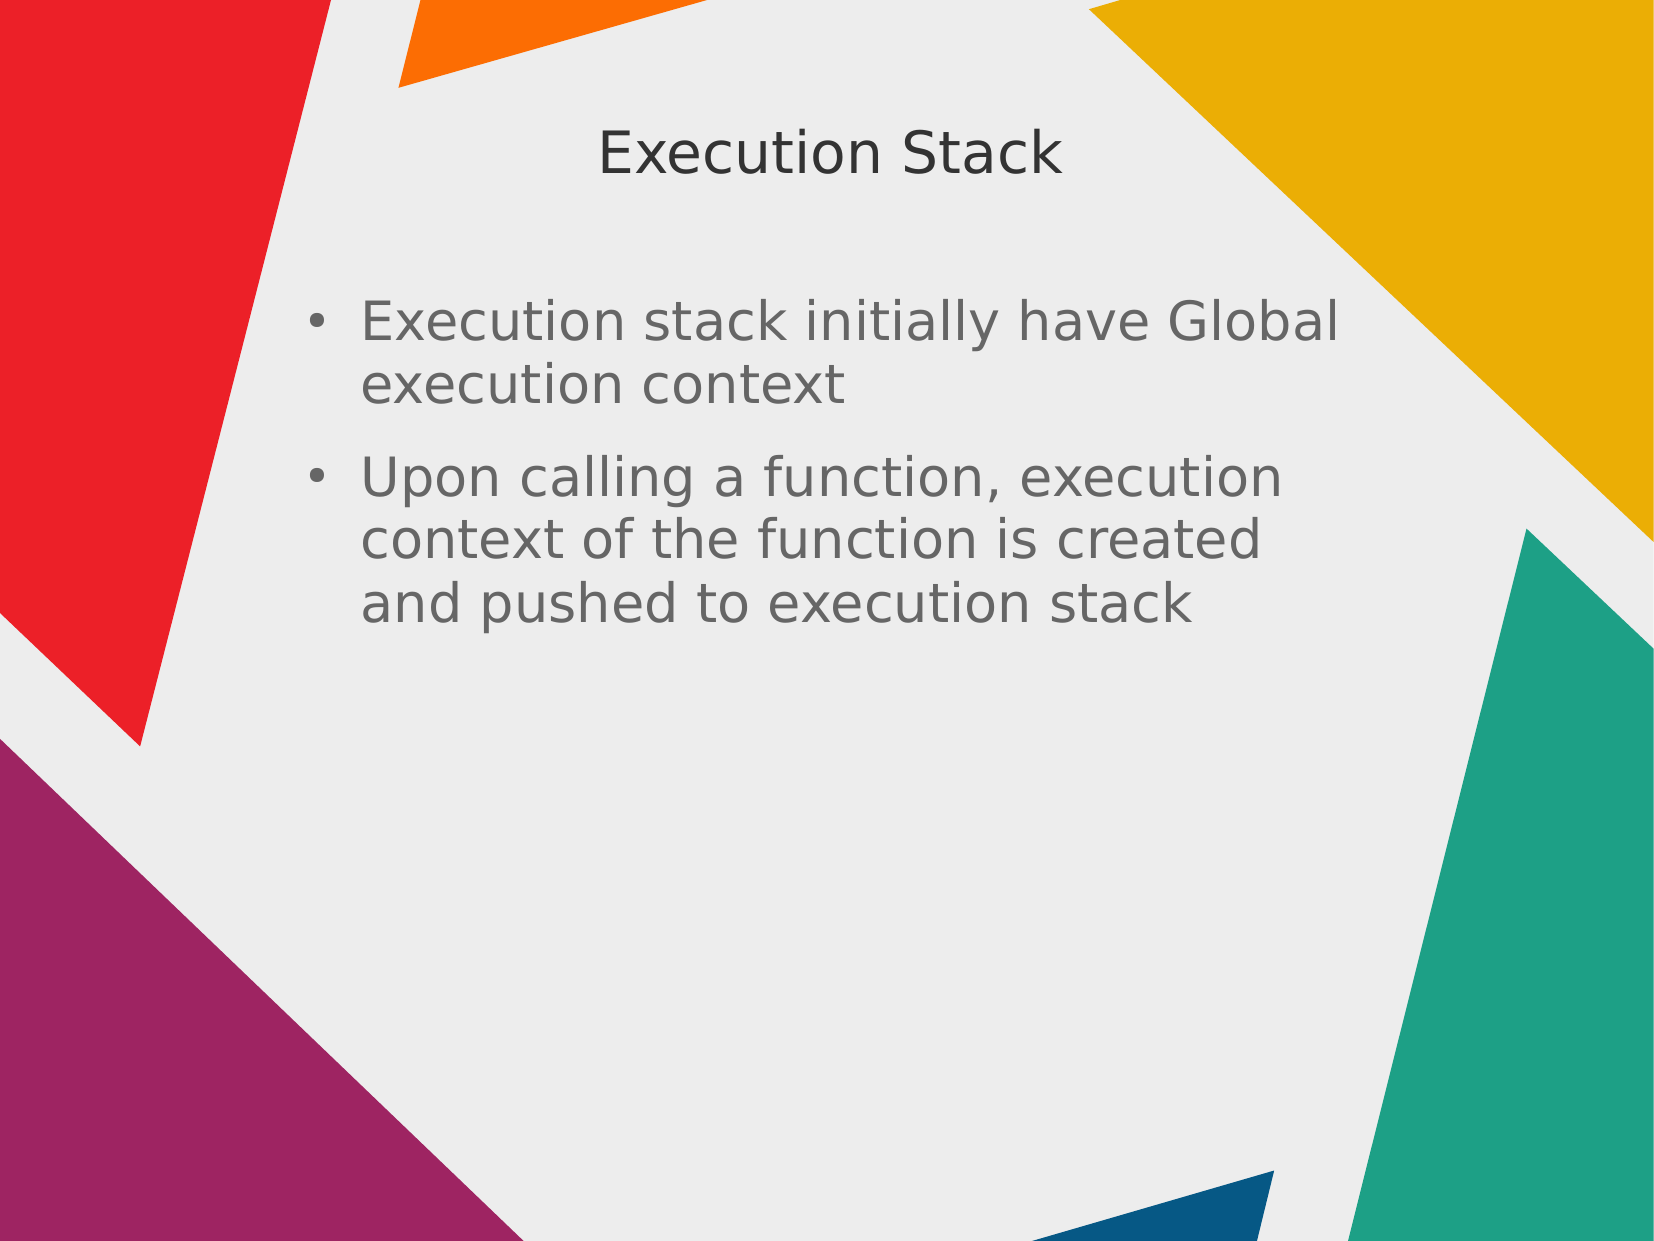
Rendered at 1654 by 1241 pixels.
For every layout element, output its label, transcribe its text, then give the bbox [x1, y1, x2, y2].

title Execution Stack [289, 49, 1372, 257]
list Execution stack initially have Global execution context Upon calling a function, execution context of the function is created and pushed to execution stack [289, 290, 1372, 1090]
